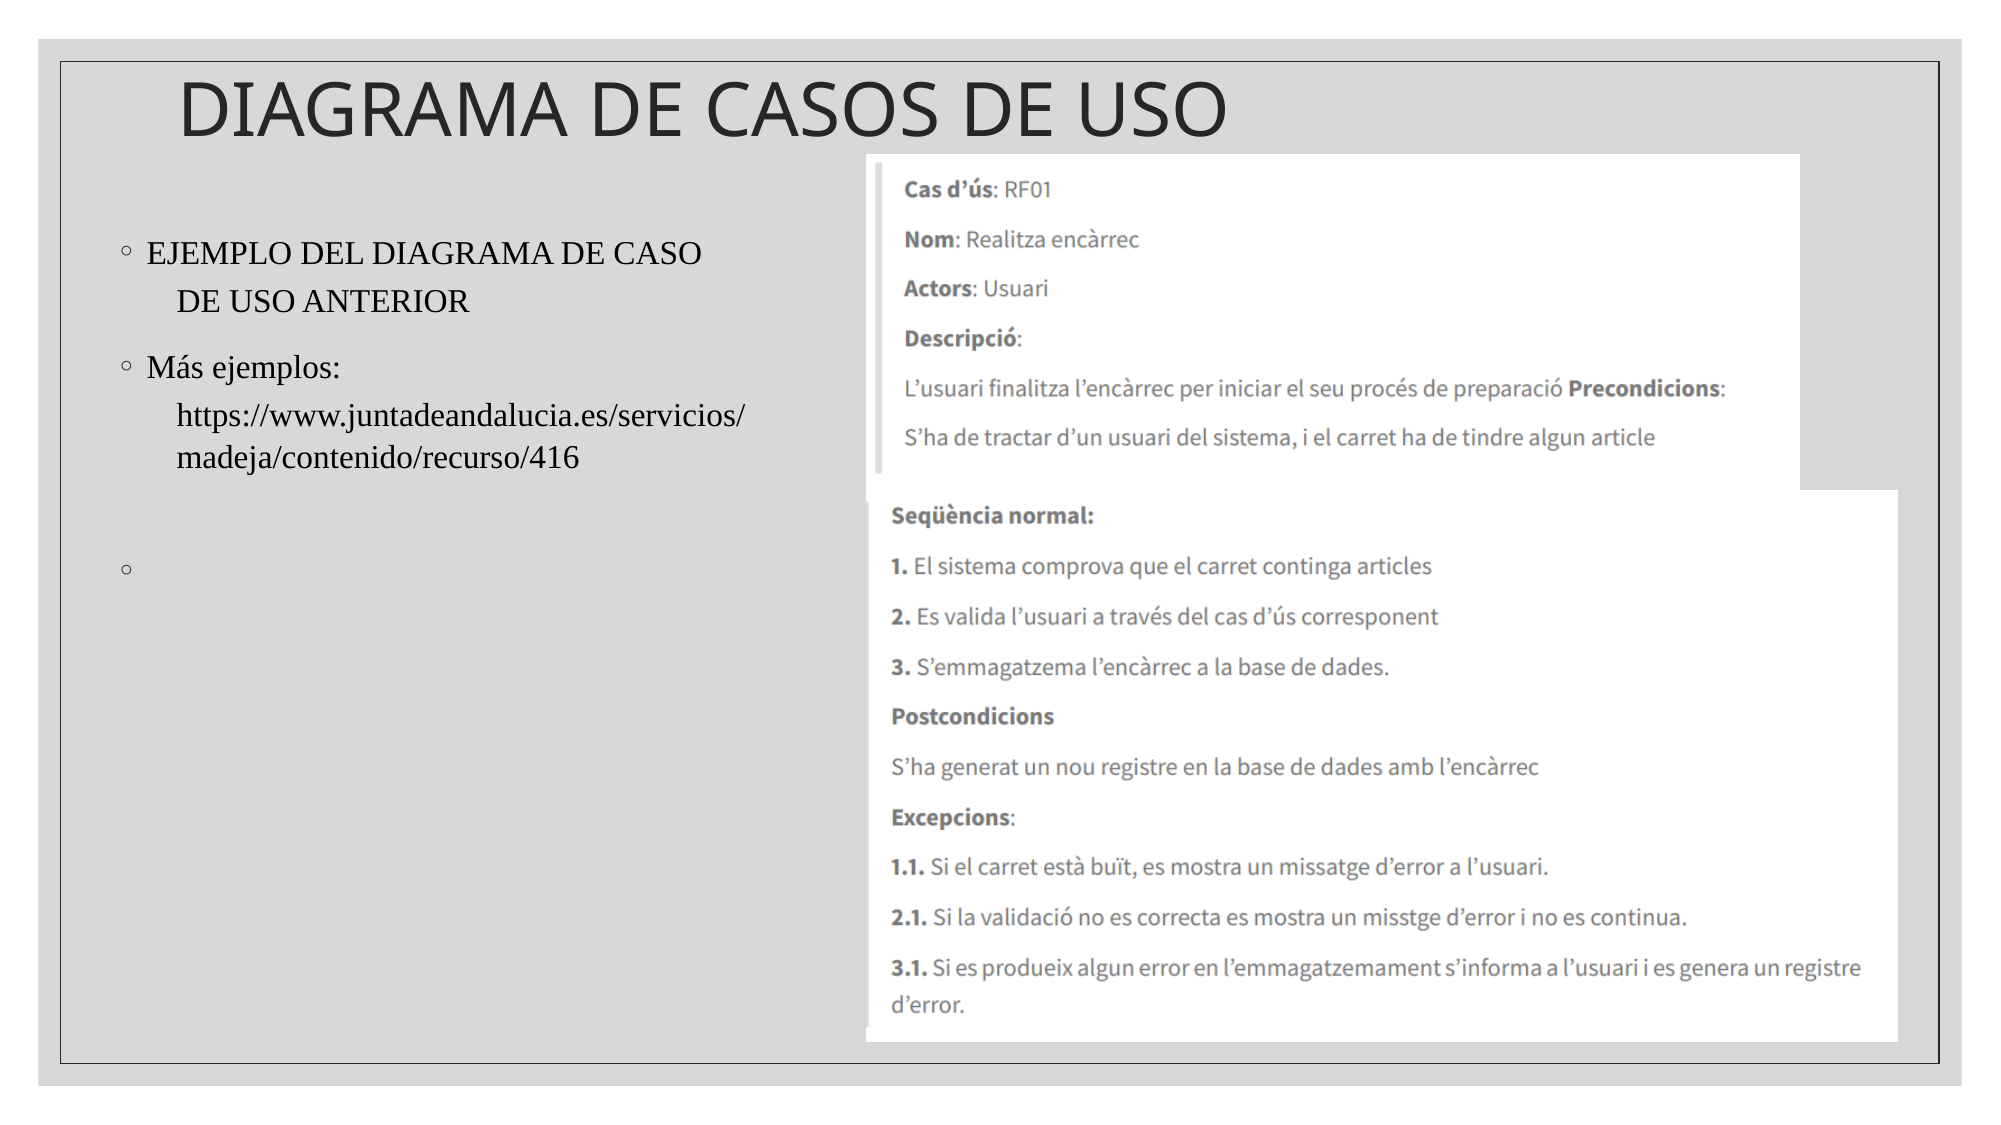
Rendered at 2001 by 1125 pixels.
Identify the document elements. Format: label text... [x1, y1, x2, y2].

picture [866, 154, 1898, 1042]
title DIAGRAMA DE CASOS DE USO [162, 61, 1813, 163]
list EJEMPLO DEL DIAGRAMA DE CASO DE USO ANTERIOR Más ejemplos: https://www.juntadeandalucia.es/servicios/madeja/contenido/recurso/416 [101, 215, 762, 957]
